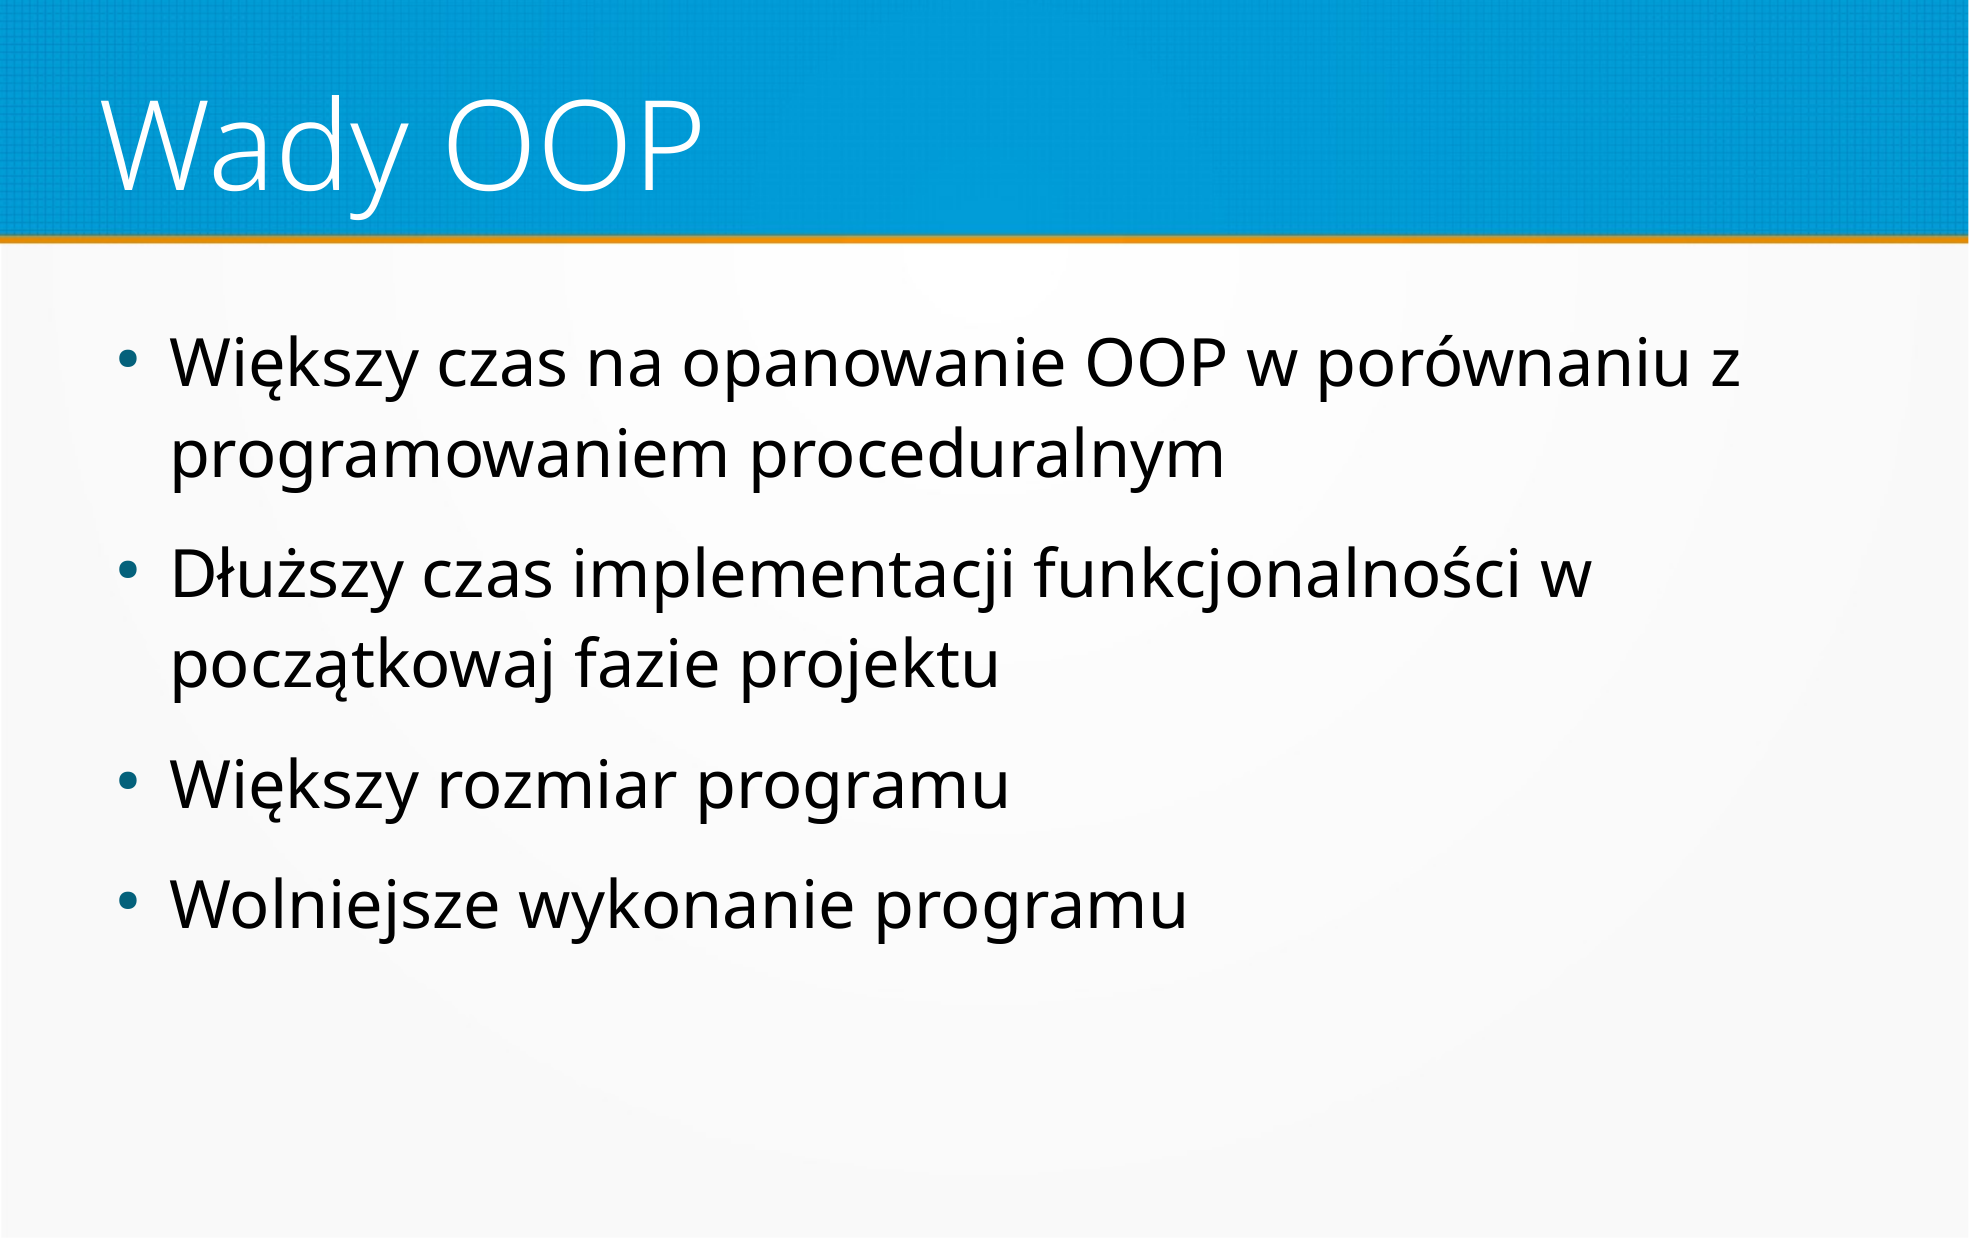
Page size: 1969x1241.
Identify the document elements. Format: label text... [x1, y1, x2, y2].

title Wady OOP [98, 19, 1870, 227]
picture [0, 233, 1969, 1241]
list Większy czas na opanowanie OOP w porównaniu z programowaniem proceduralnym Dłuższy czas implementacji funkcjonalności w początkowaj fazie projektu Większy rozmiar programu Wolniejsze wykonanie programu [98, 315, 1861, 1081]
